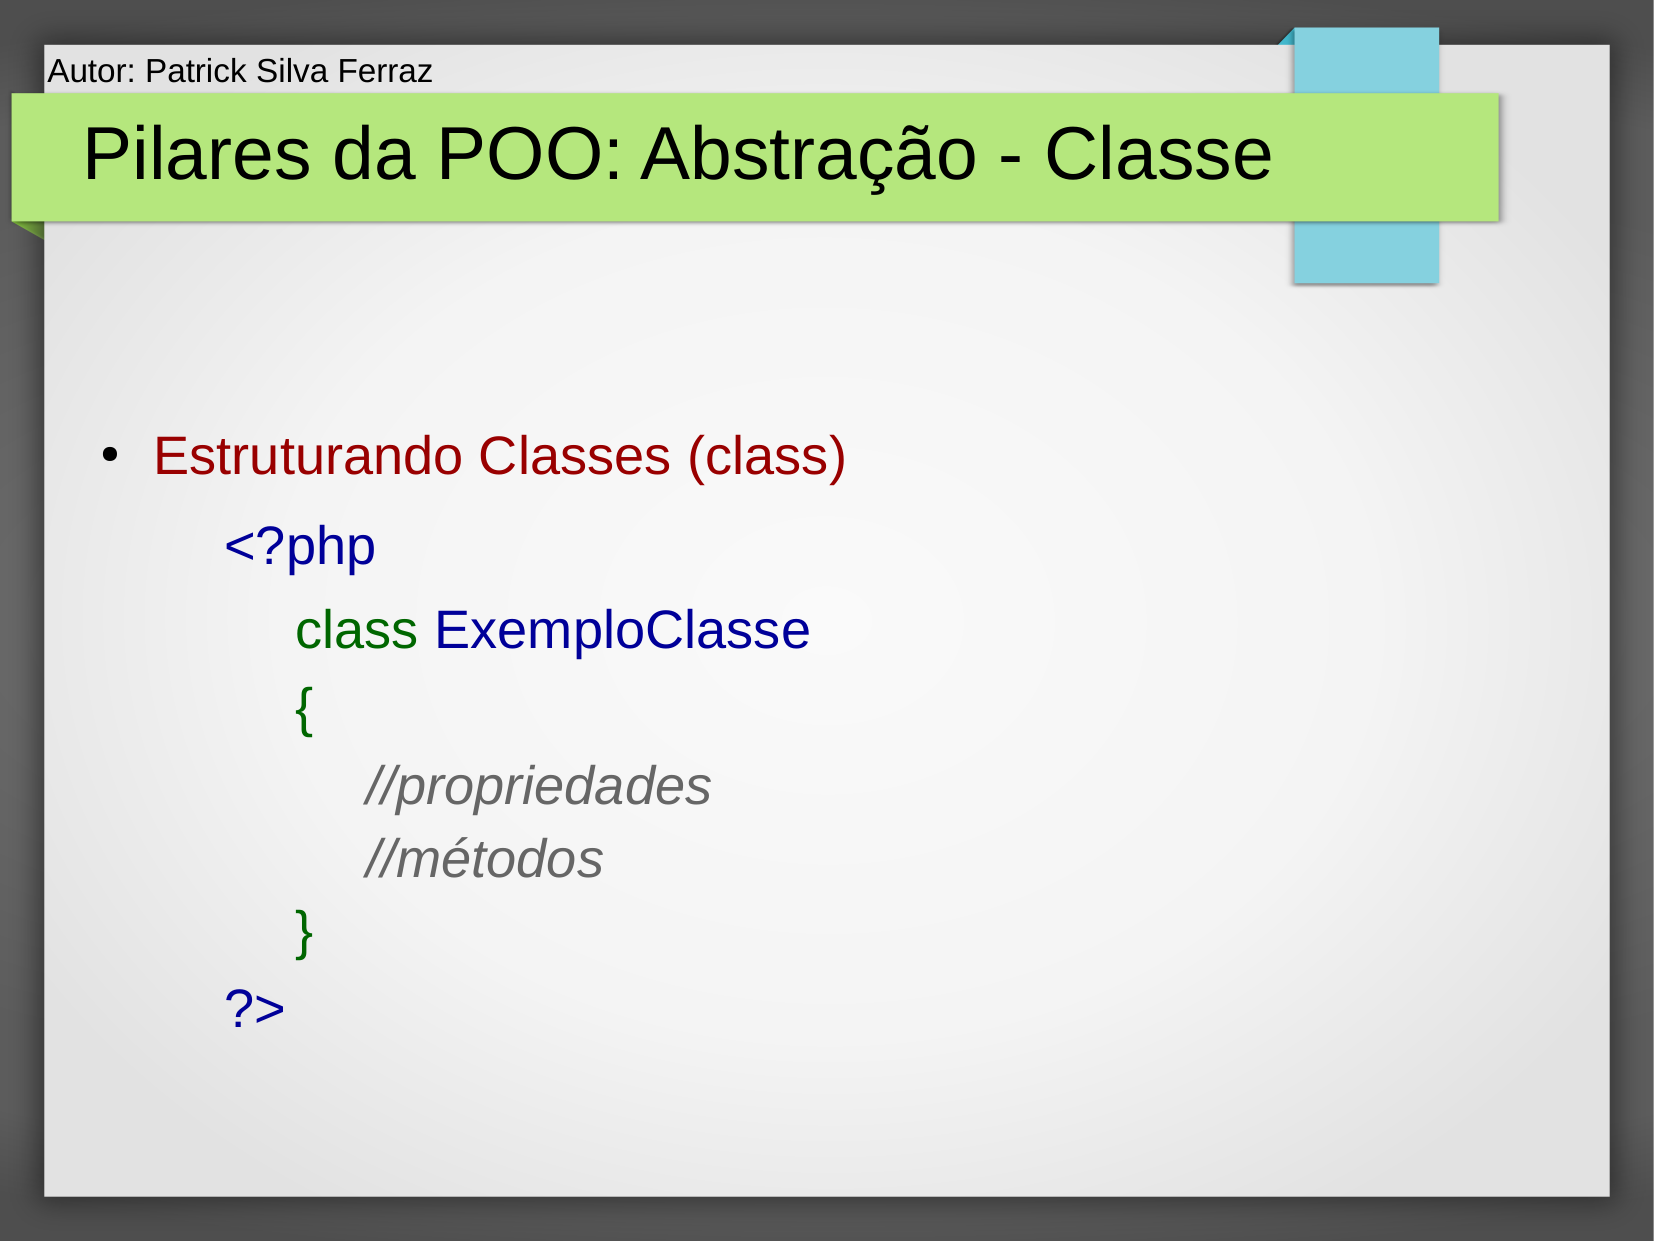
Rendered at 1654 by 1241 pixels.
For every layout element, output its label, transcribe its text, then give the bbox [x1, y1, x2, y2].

picture [0, 0, 1654, 1241]
title Pilares da POO: Abstração - Classe [82, 69, 1382, 238]
list Estruturando Classes (class) <?php class ExemploClasse { //propriedades //métodos } ?> [82, 295, 1571, 1170]
text_box Autor: Patrick Silva Ferraz [47, 47, 876, 95]
